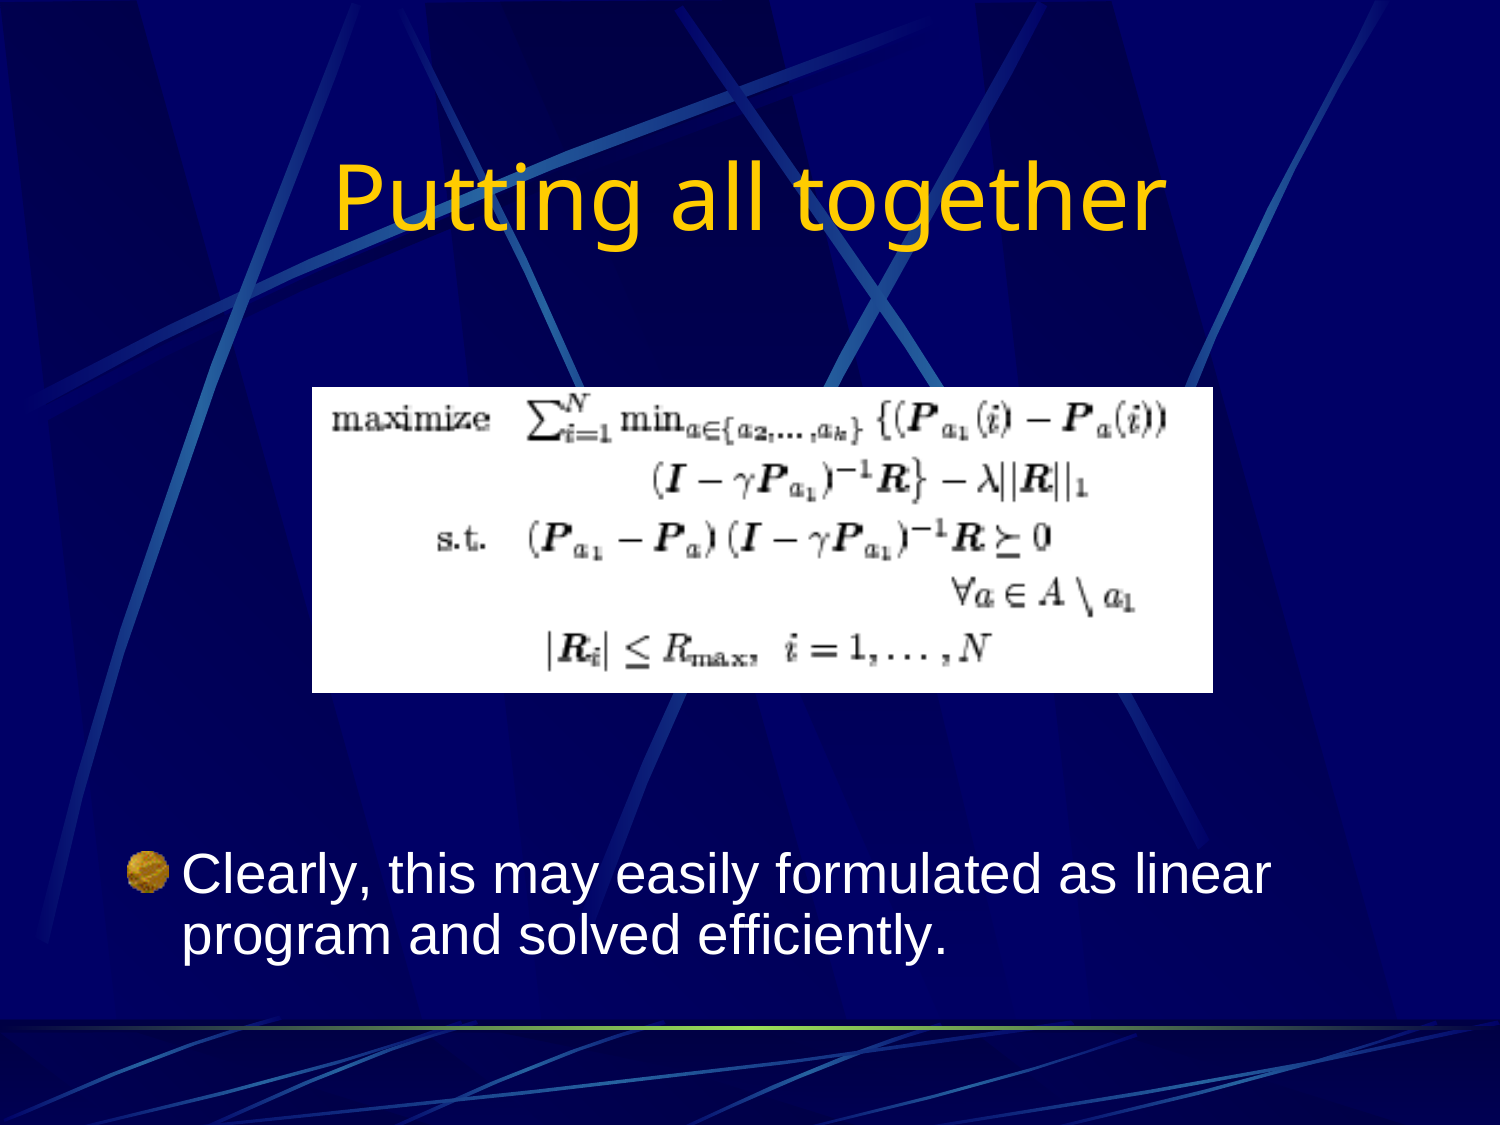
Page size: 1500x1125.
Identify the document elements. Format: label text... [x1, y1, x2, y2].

title Putting all together [112, 131, 1388, 257]
list Clearly, this may easily formulated as linear program and solved efficiently. [112, 837, 1388, 976]
chart [312, 387, 1213, 693]
